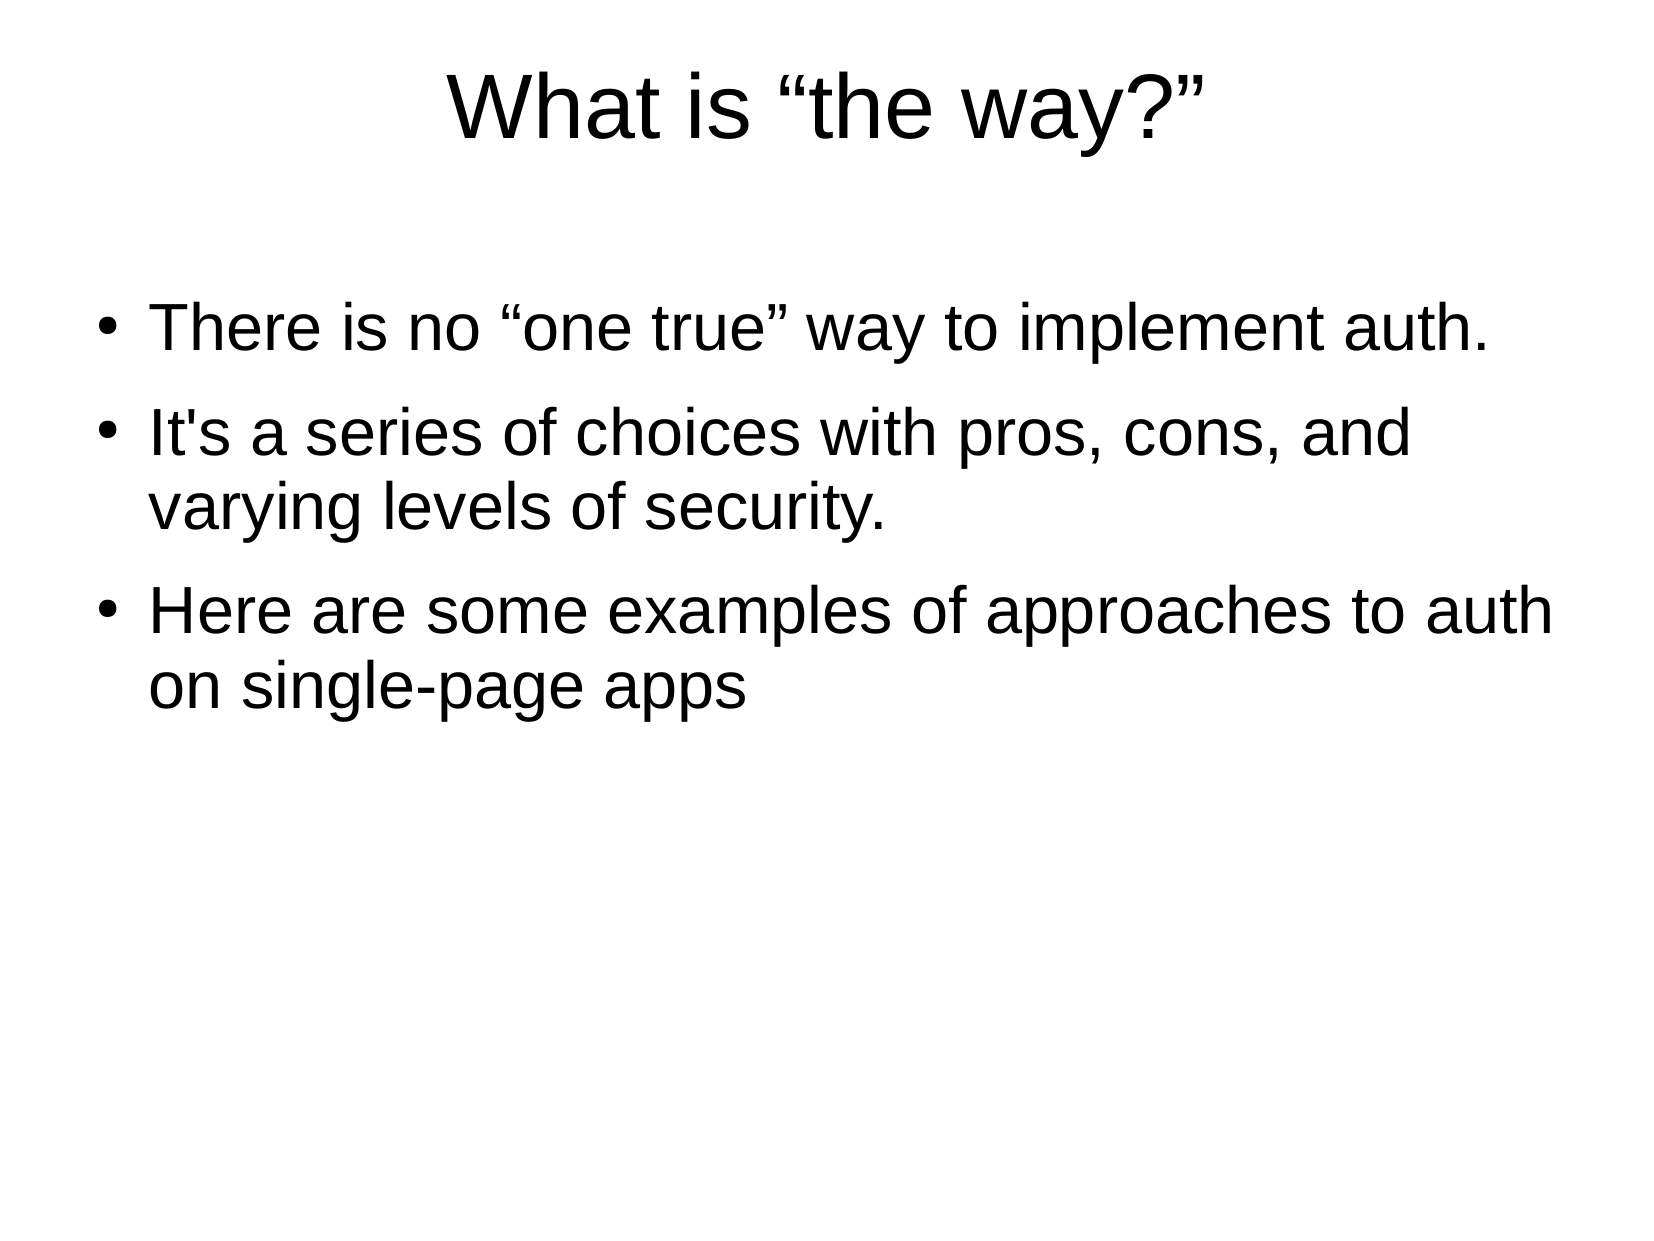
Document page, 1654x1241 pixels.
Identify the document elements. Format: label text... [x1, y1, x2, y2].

list There is no “one true” way to implement auth. It's a series of choices with pros, cons, and varying levels of security. Here are some examples of approaches to auth on single-page apps [78, 290, 1567, 1010]
title What is “the way?” [82, 2, 1571, 211]
